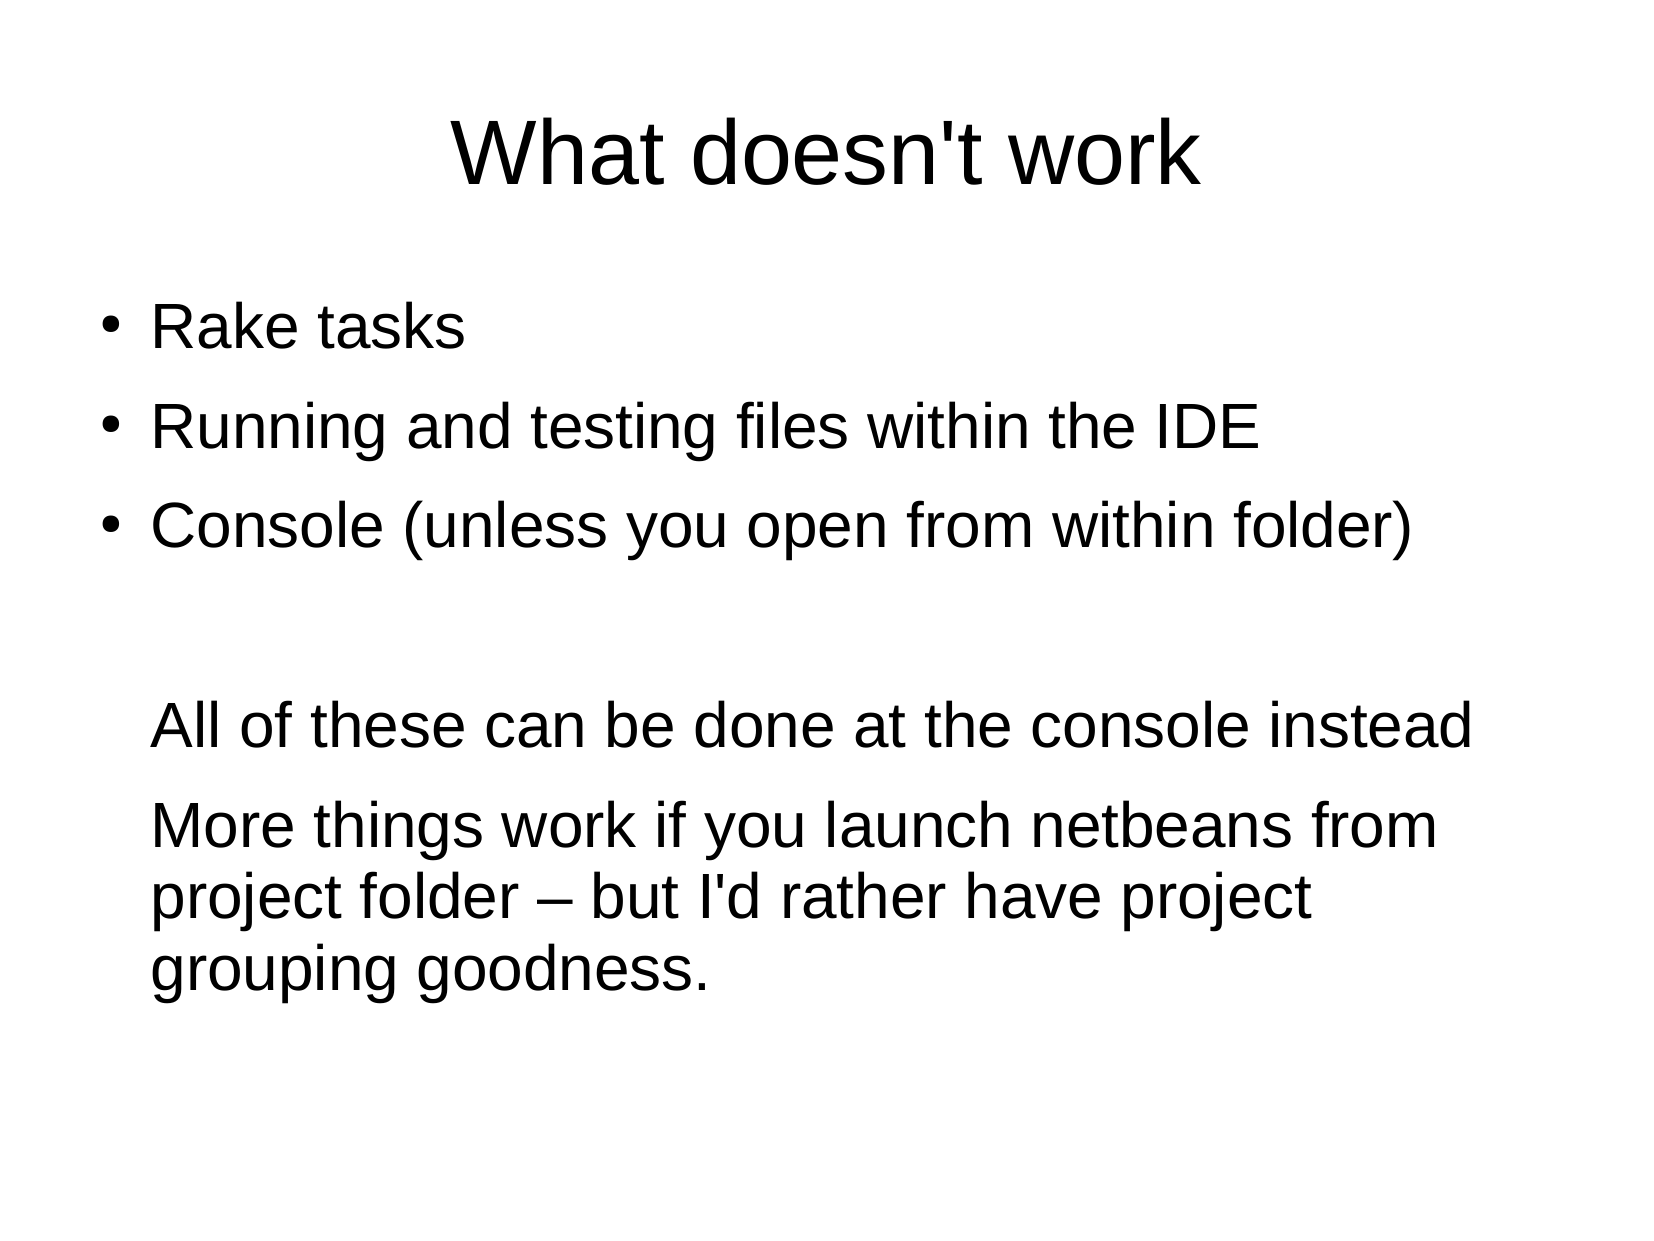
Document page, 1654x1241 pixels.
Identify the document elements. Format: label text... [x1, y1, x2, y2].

list Rake tasks Running and testing files within the IDE Console (unless you open from within folder) All of these can be done at the console instead More things work if you launch netbeans from project folder – but I'd rather have project grouping goodness. [82, 290, 1571, 1010]
title What doesn't work [82, 49, 1571, 257]
